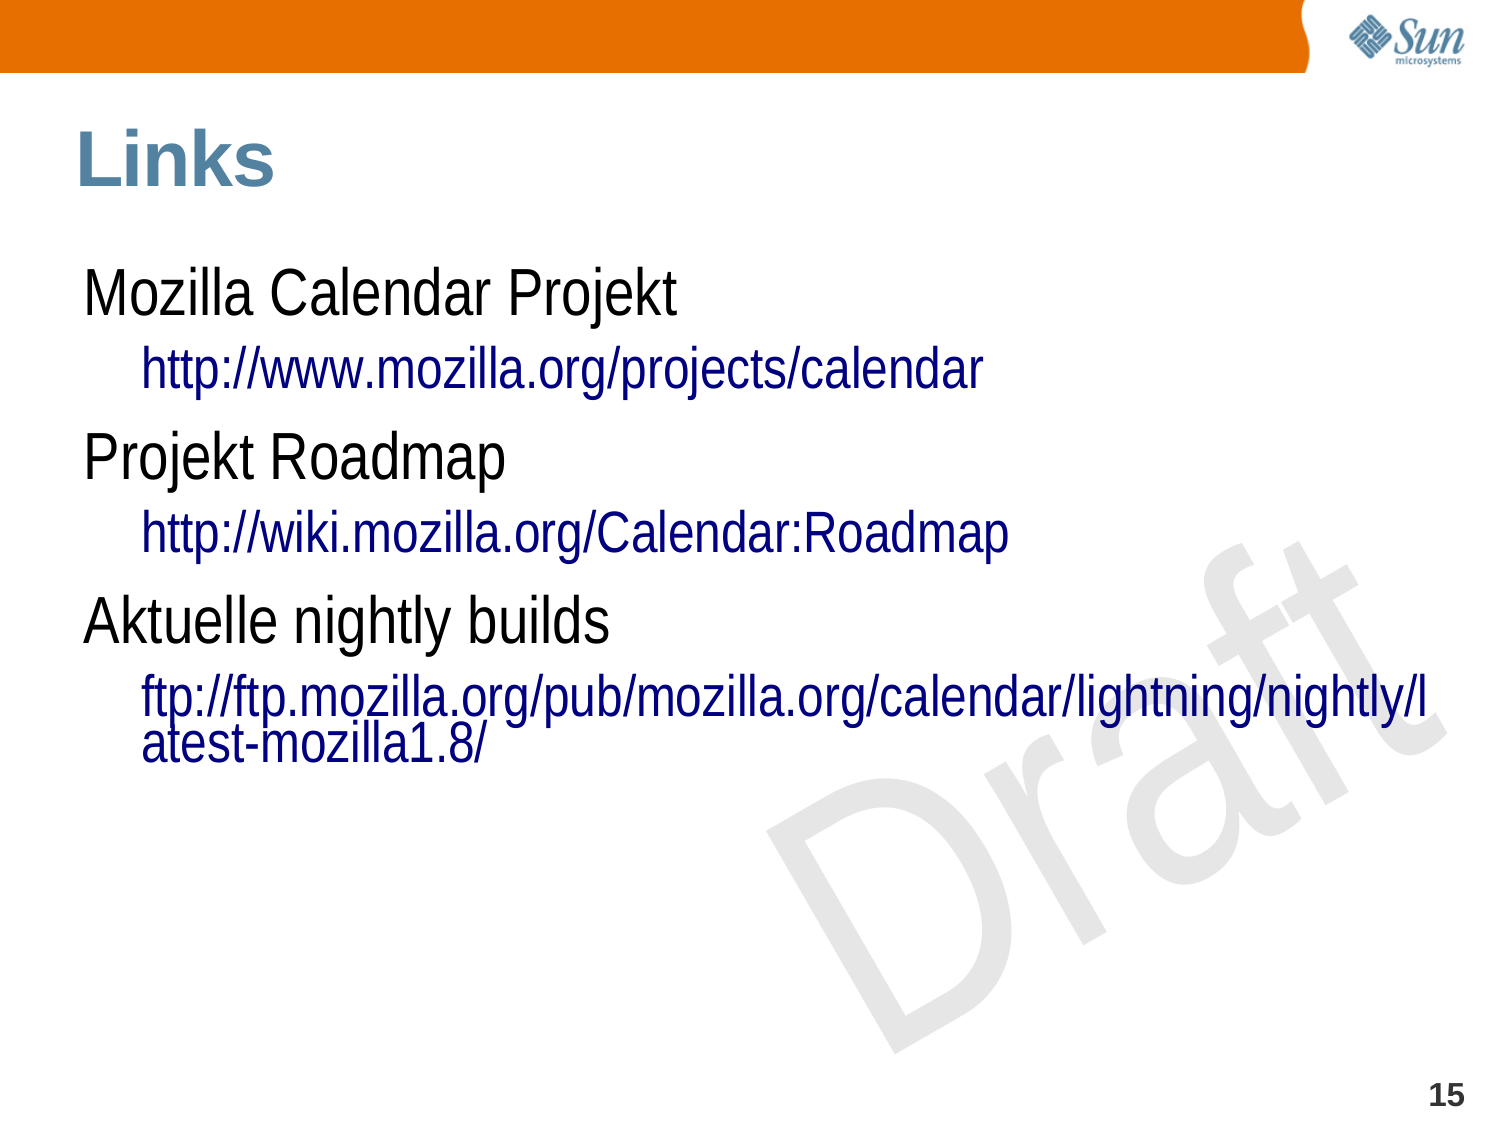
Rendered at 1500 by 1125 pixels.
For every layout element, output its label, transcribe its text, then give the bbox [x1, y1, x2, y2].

title Links [75, 123, 1437, 227]
picture [0, 0, 1500, 73]
list Mozilla Calendar Projekt http://www.mozilla.org/projects/calendar Projekt Roadmap http://wiki.mozilla.org/Calendar:Roadmap Aktuelle nightly builds ftp://ftp.mozilla.org/pub/mozilla.org/calendar/lightning/nightly/latest-mozilla1.8/ [64, 263, 1429, 735]
